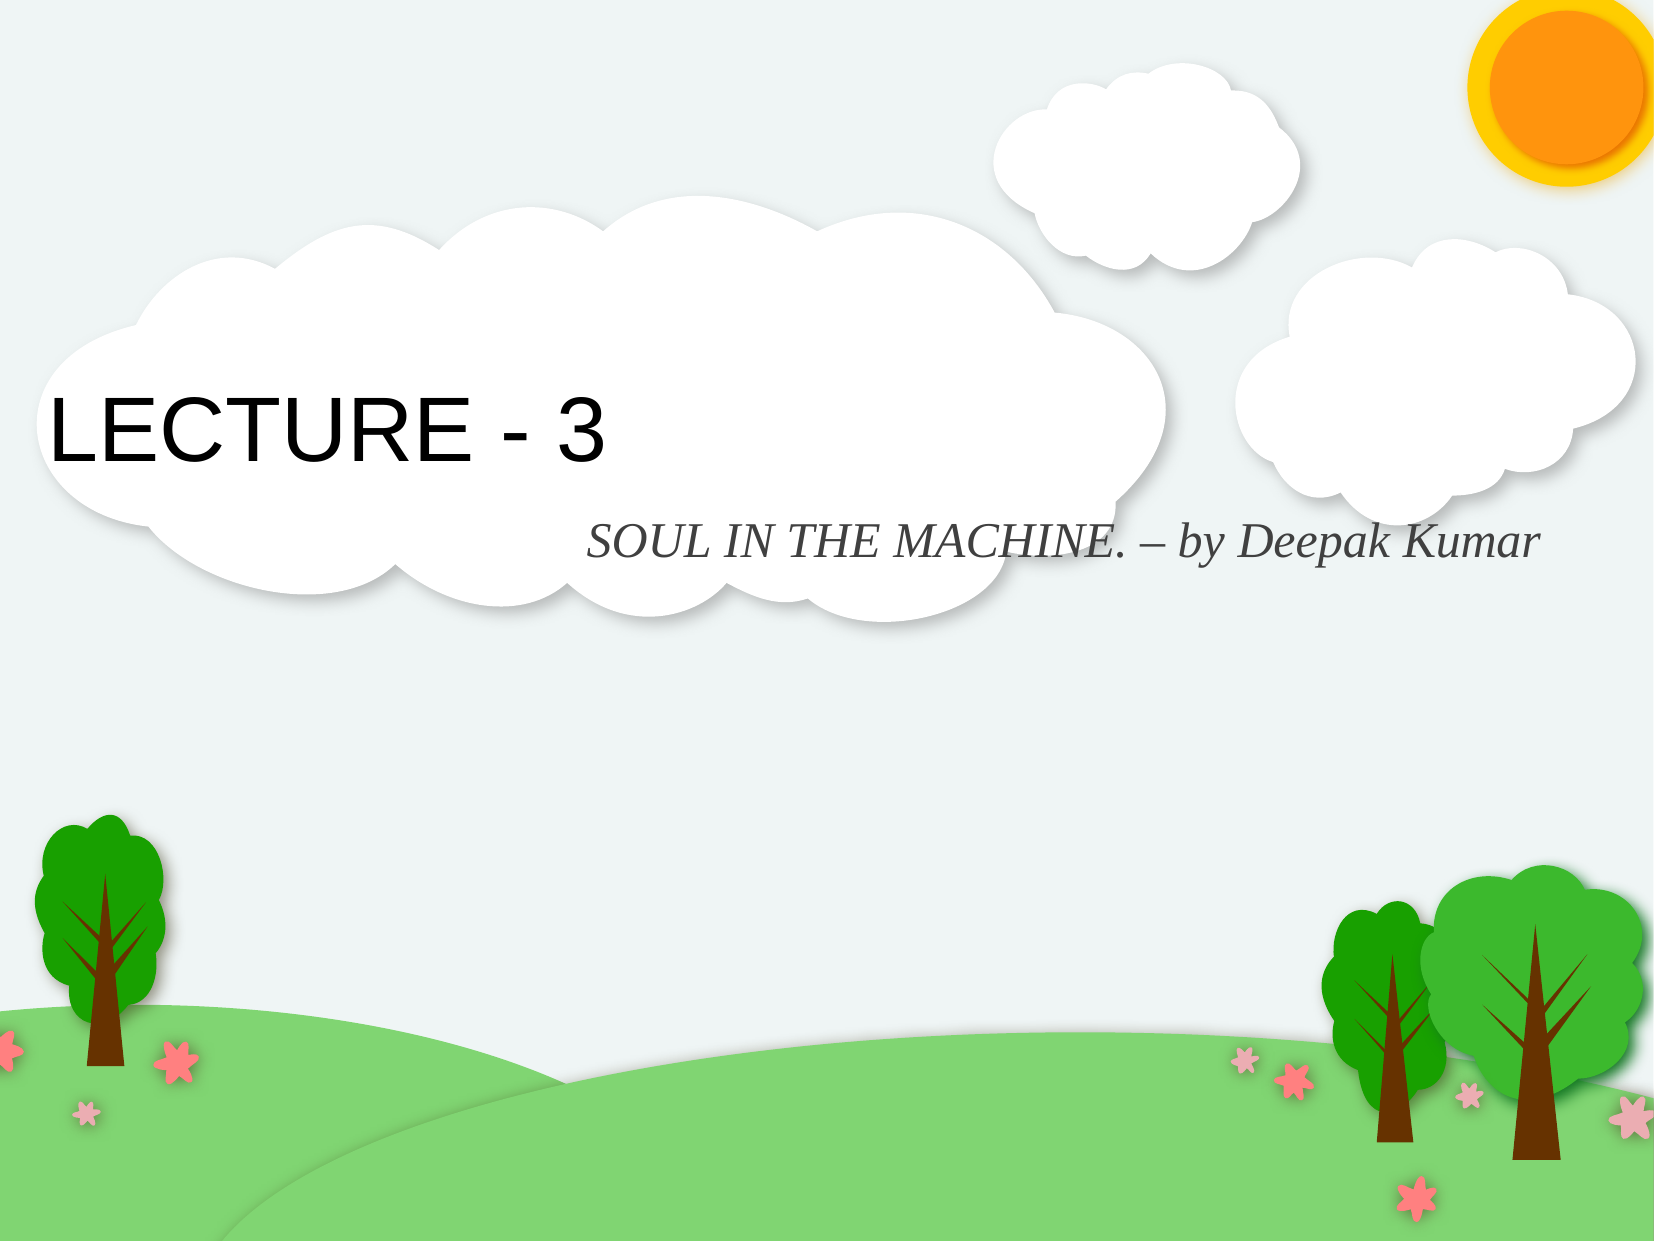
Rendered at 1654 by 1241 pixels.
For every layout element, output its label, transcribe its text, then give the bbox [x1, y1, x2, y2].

title LECTURE - 3 [47, 283, 1512, 577]
subtitle SOUL IN THE MACHINE. – by Deepak Kumar [584, 461, 1625, 621]
